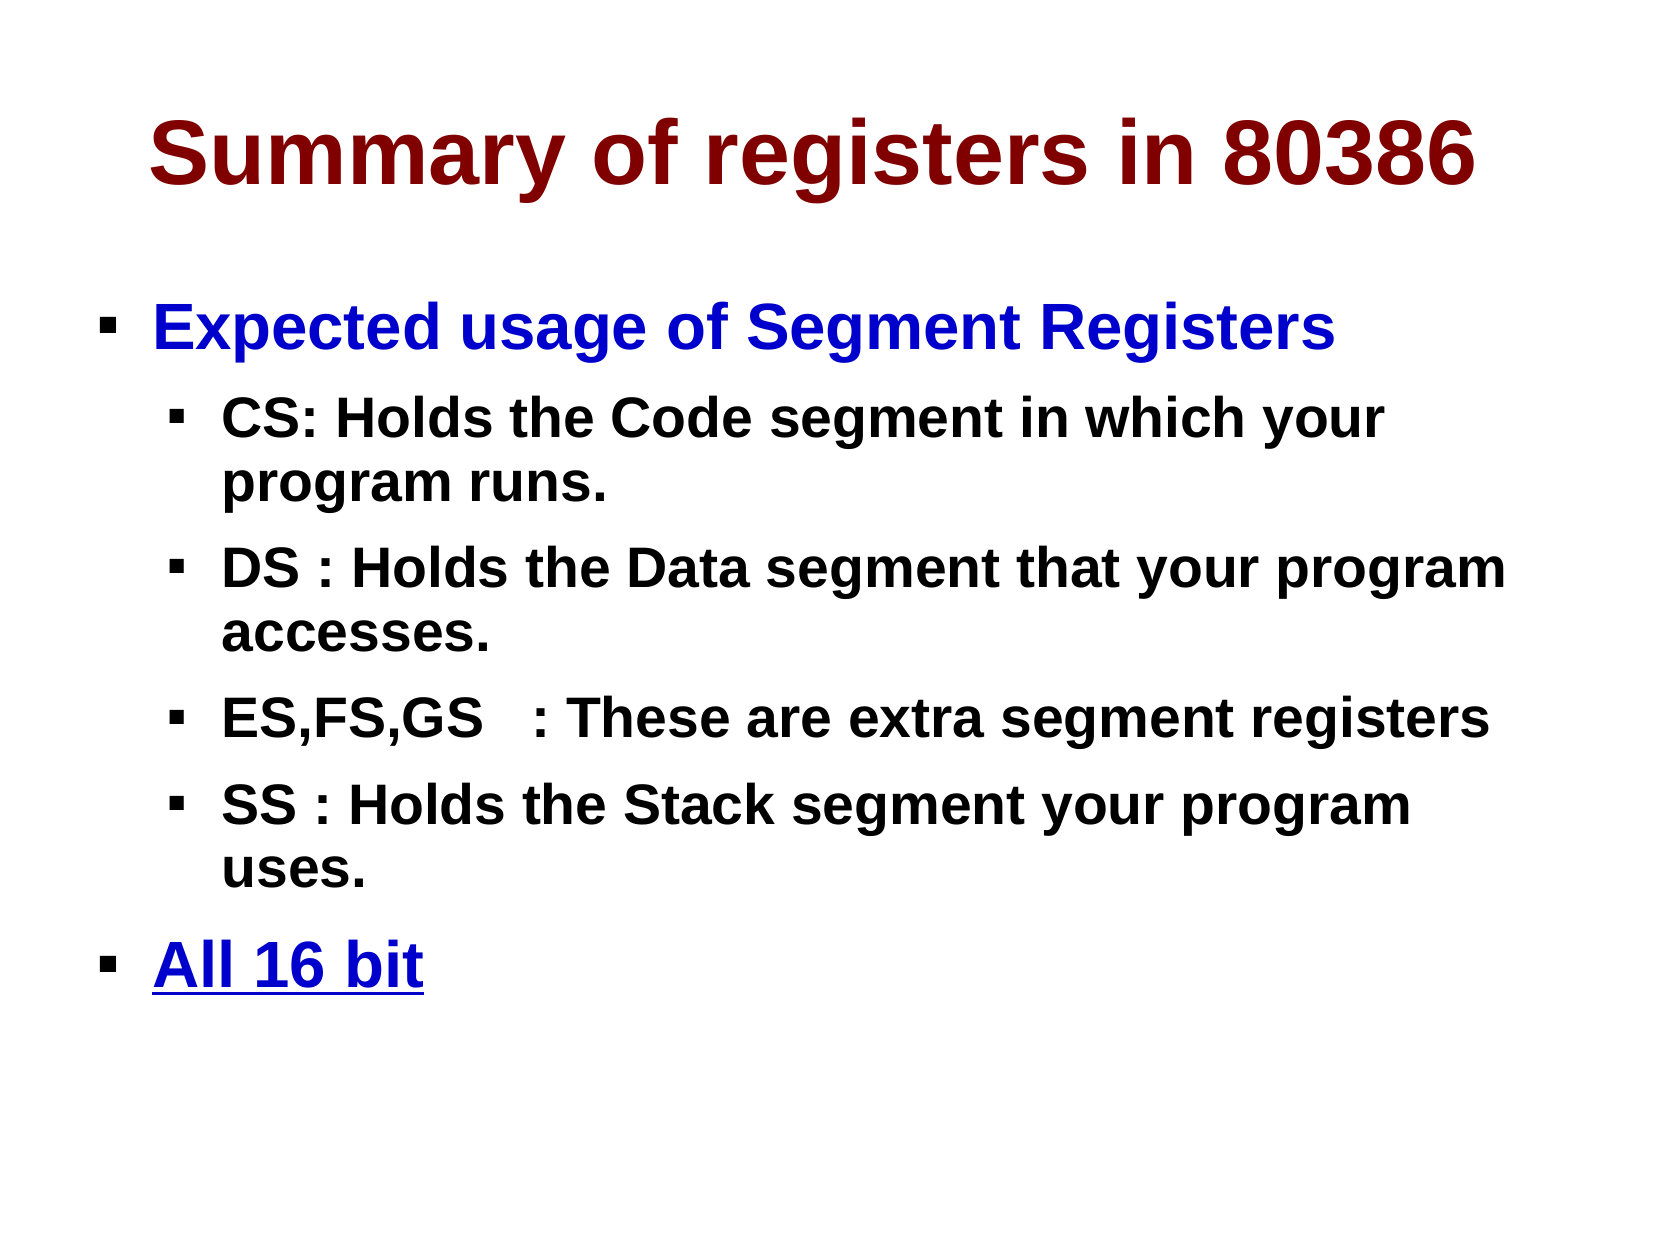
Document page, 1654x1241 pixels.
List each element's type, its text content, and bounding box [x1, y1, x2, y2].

title Summary of registers in 80386 [82, 49, 1571, 257]
list Expected usage of Segment Registers CS: Holds the Code segment in which your program runs. DS : Holds the Data segment that your program accesses. ES,FS,GS : These are extra segment registers SS : Holds the Stack segment your program uses. All 16 bit [82, 290, 1571, 1010]
